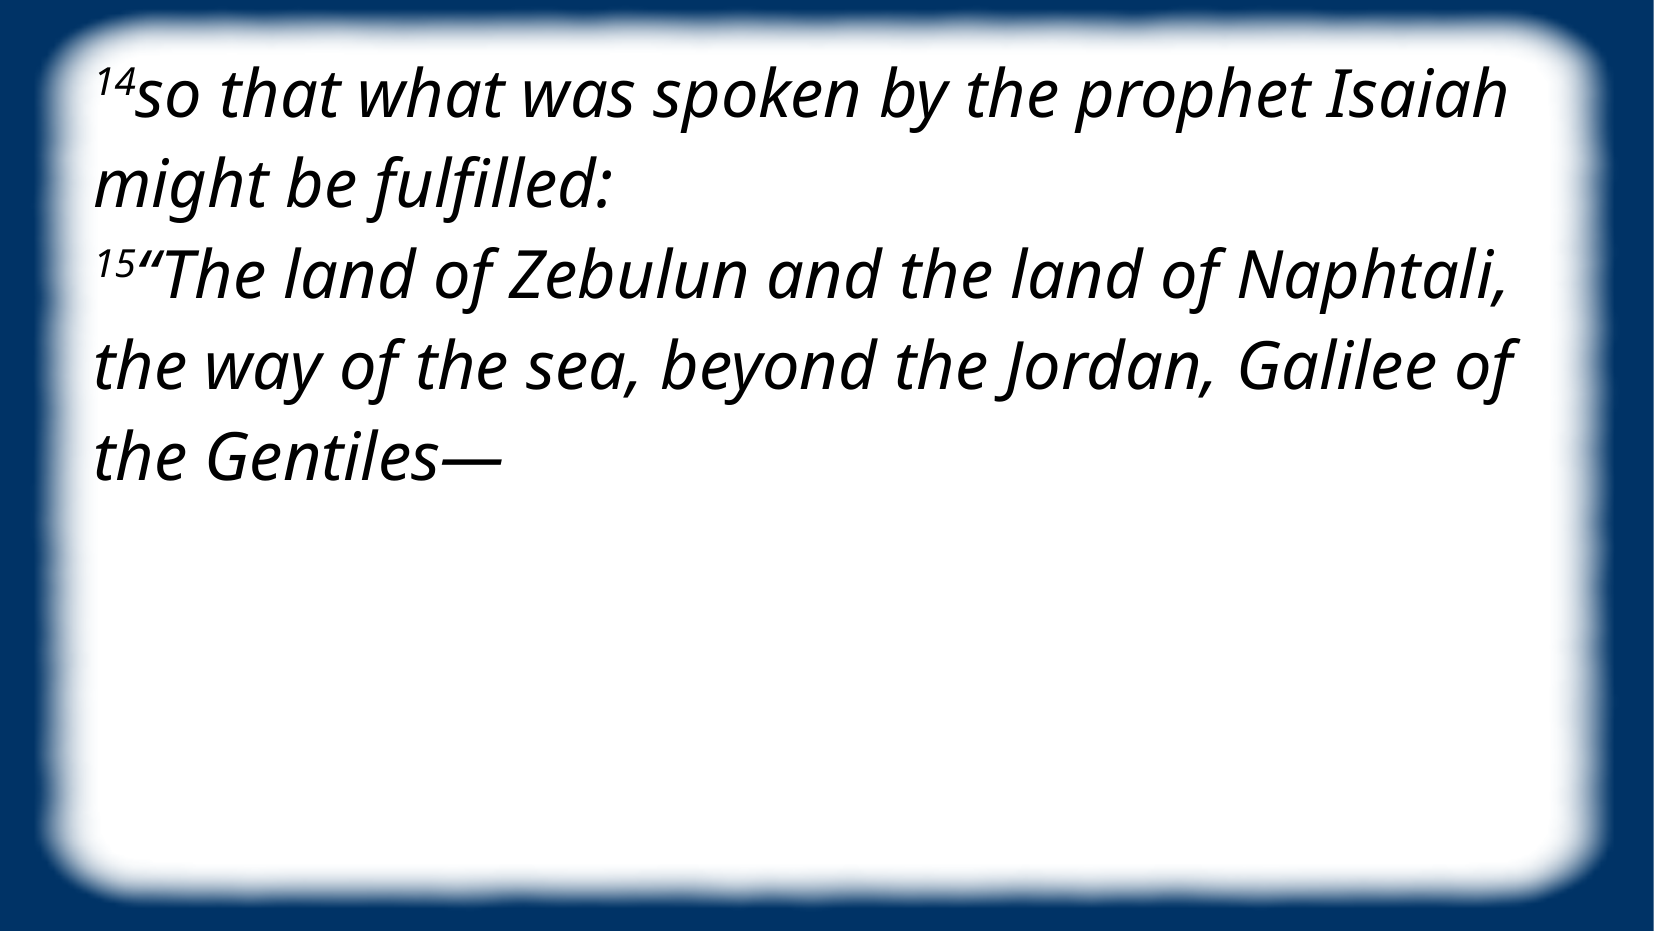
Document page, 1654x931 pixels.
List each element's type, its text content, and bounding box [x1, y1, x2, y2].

picture [0, 0, 1654, 931]
text_box 14so that what was spoken by the prophet Isaiah might be fulfilled: 15“The land of Zebulun and the land of Naphtali, the way of the sea, beyond the Jordan, Galilee of the Gentiles— [78, 38, 1564, 498]
